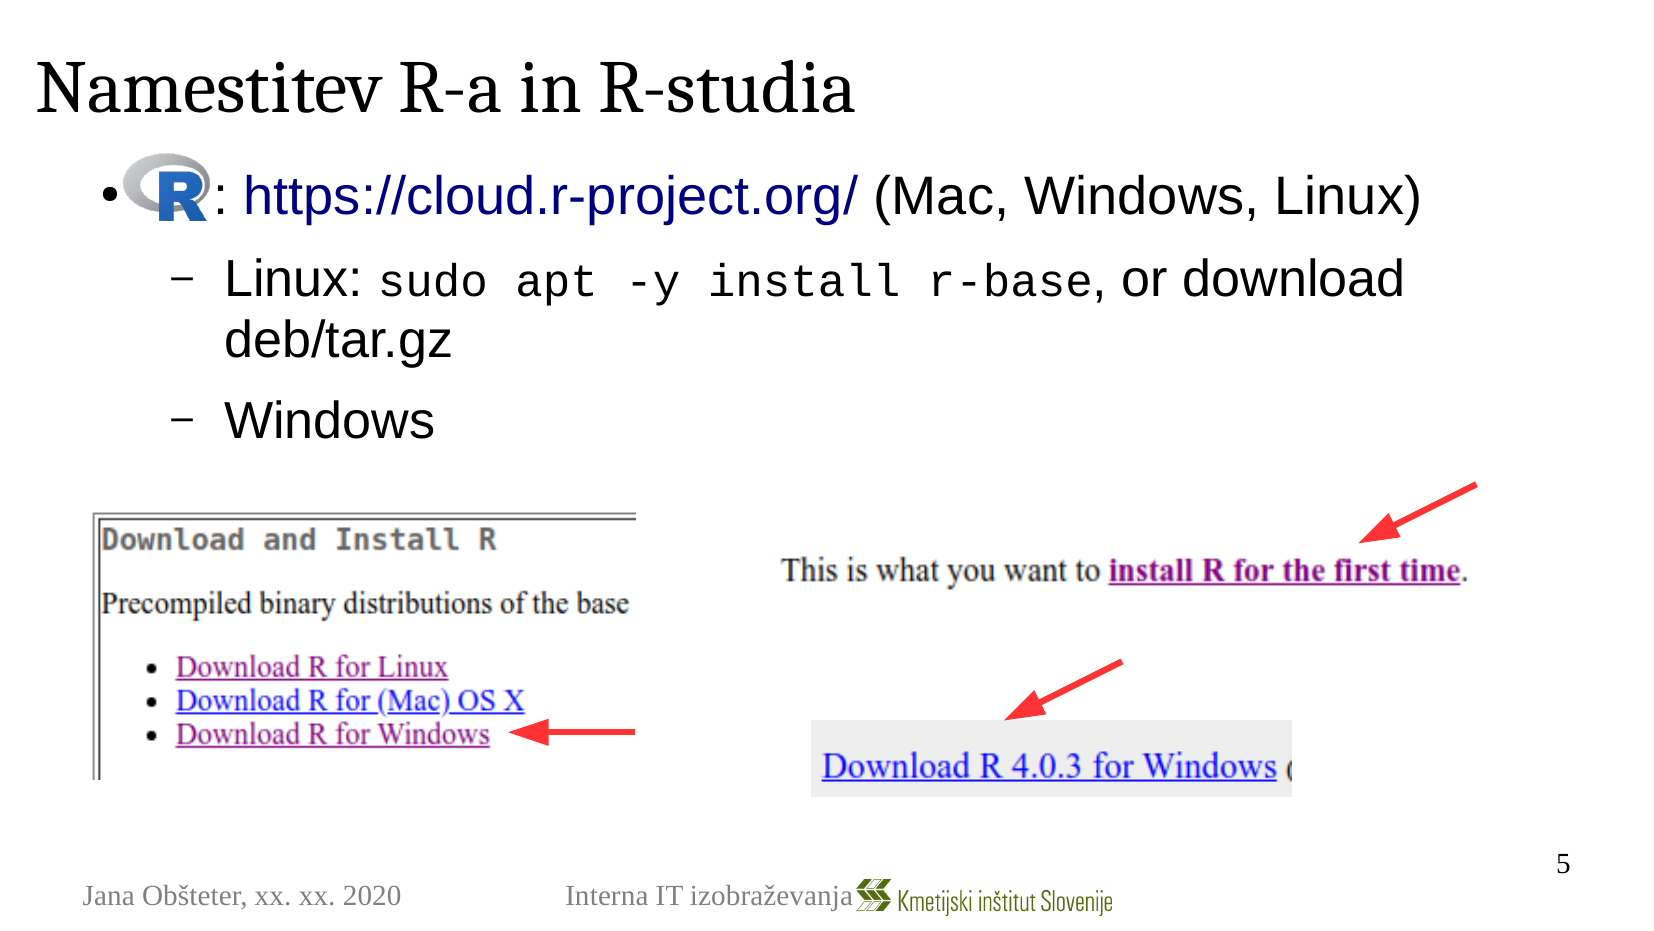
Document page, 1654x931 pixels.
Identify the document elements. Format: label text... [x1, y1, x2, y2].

title Namestitev R-a in R-studia [35, 21, 1524, 154]
picture [811, 720, 1292, 797]
picture [82, 485, 636, 780]
picture [779, 496, 1489, 600]
list : https://cloud.r-project.org/ (Mac, Windows, Linux) Linux: sudo apt -y install r-base, or download deb/tar.gz Windows [82, 165, 1571, 758]
picture [123, 153, 210, 221]
picture [856, 879, 1112, 916]
